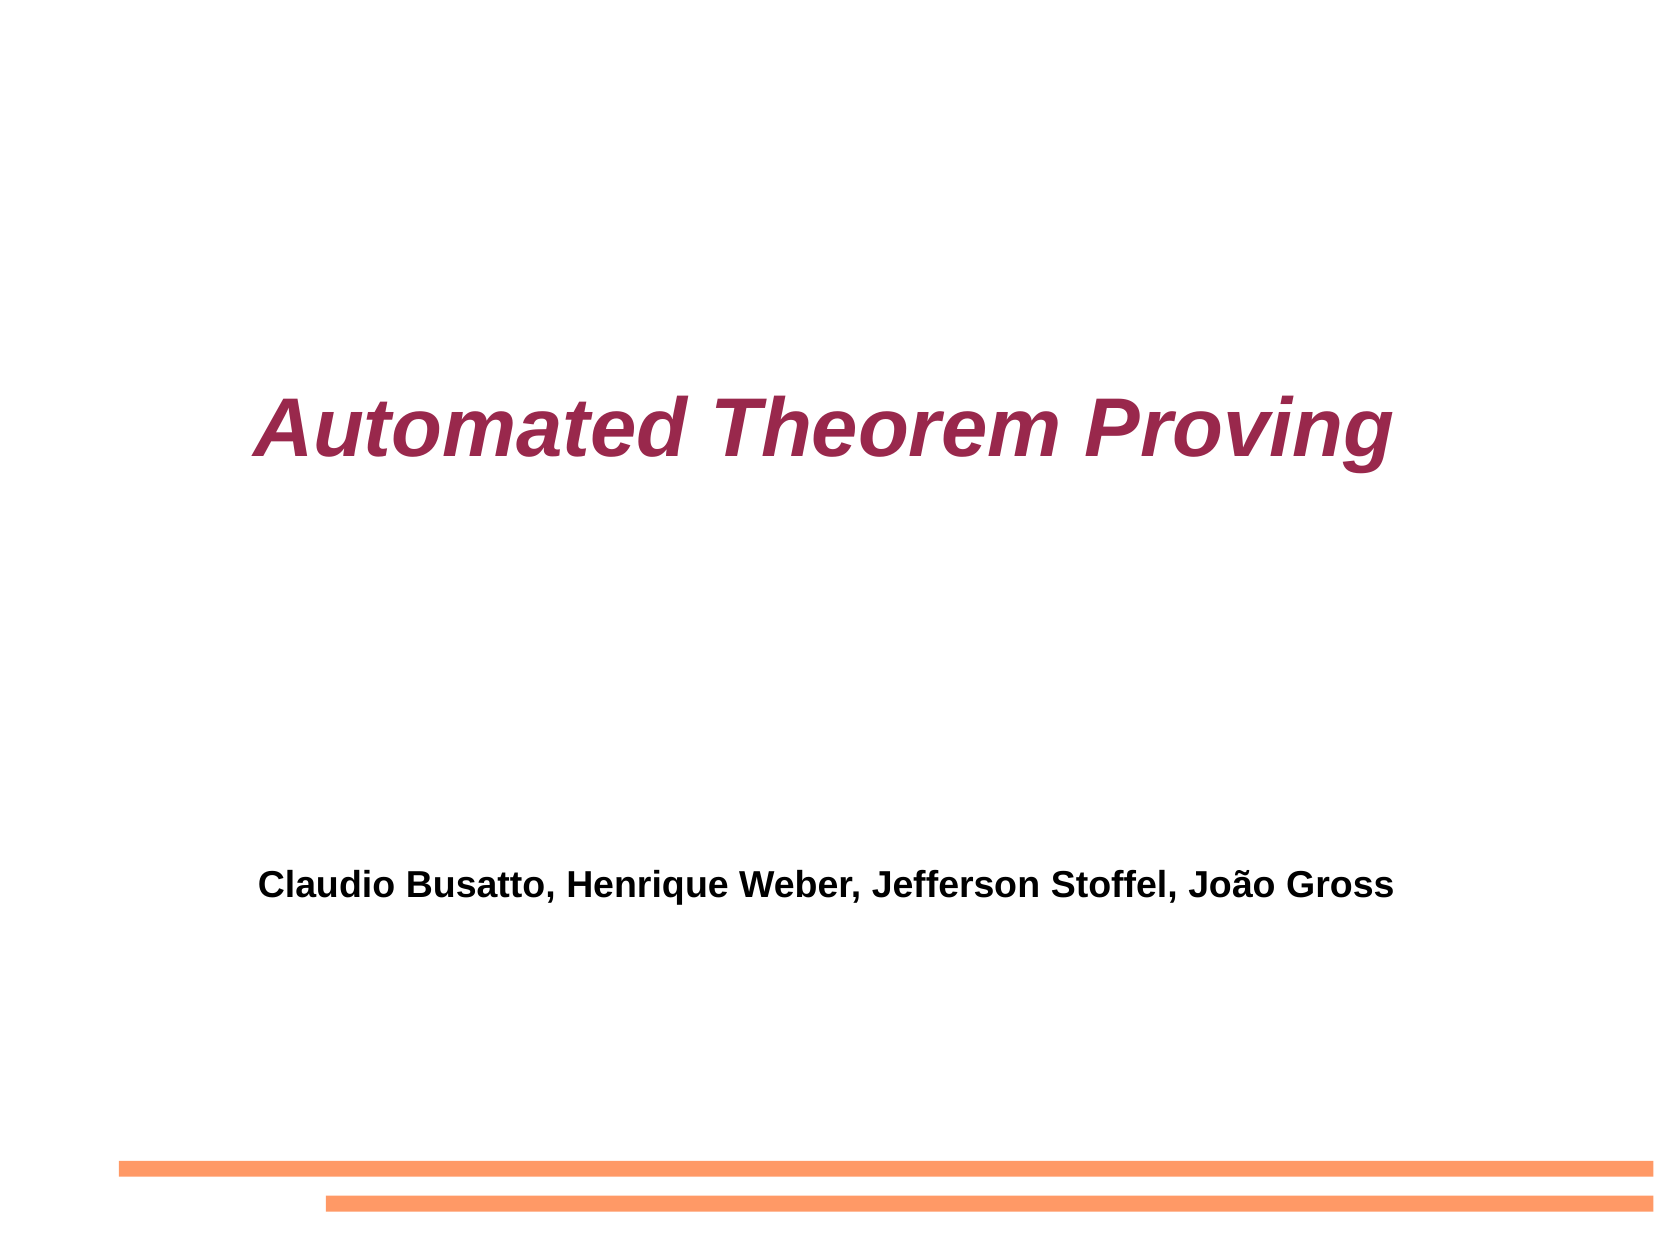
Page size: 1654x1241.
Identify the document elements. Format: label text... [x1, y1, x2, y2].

text_box Claudio Busatto, Henrique Weber, Jefferson Stoffel, João Gross [236, 856, 1418, 914]
title Automated Theorem Proving [118, 324, 1531, 532]
